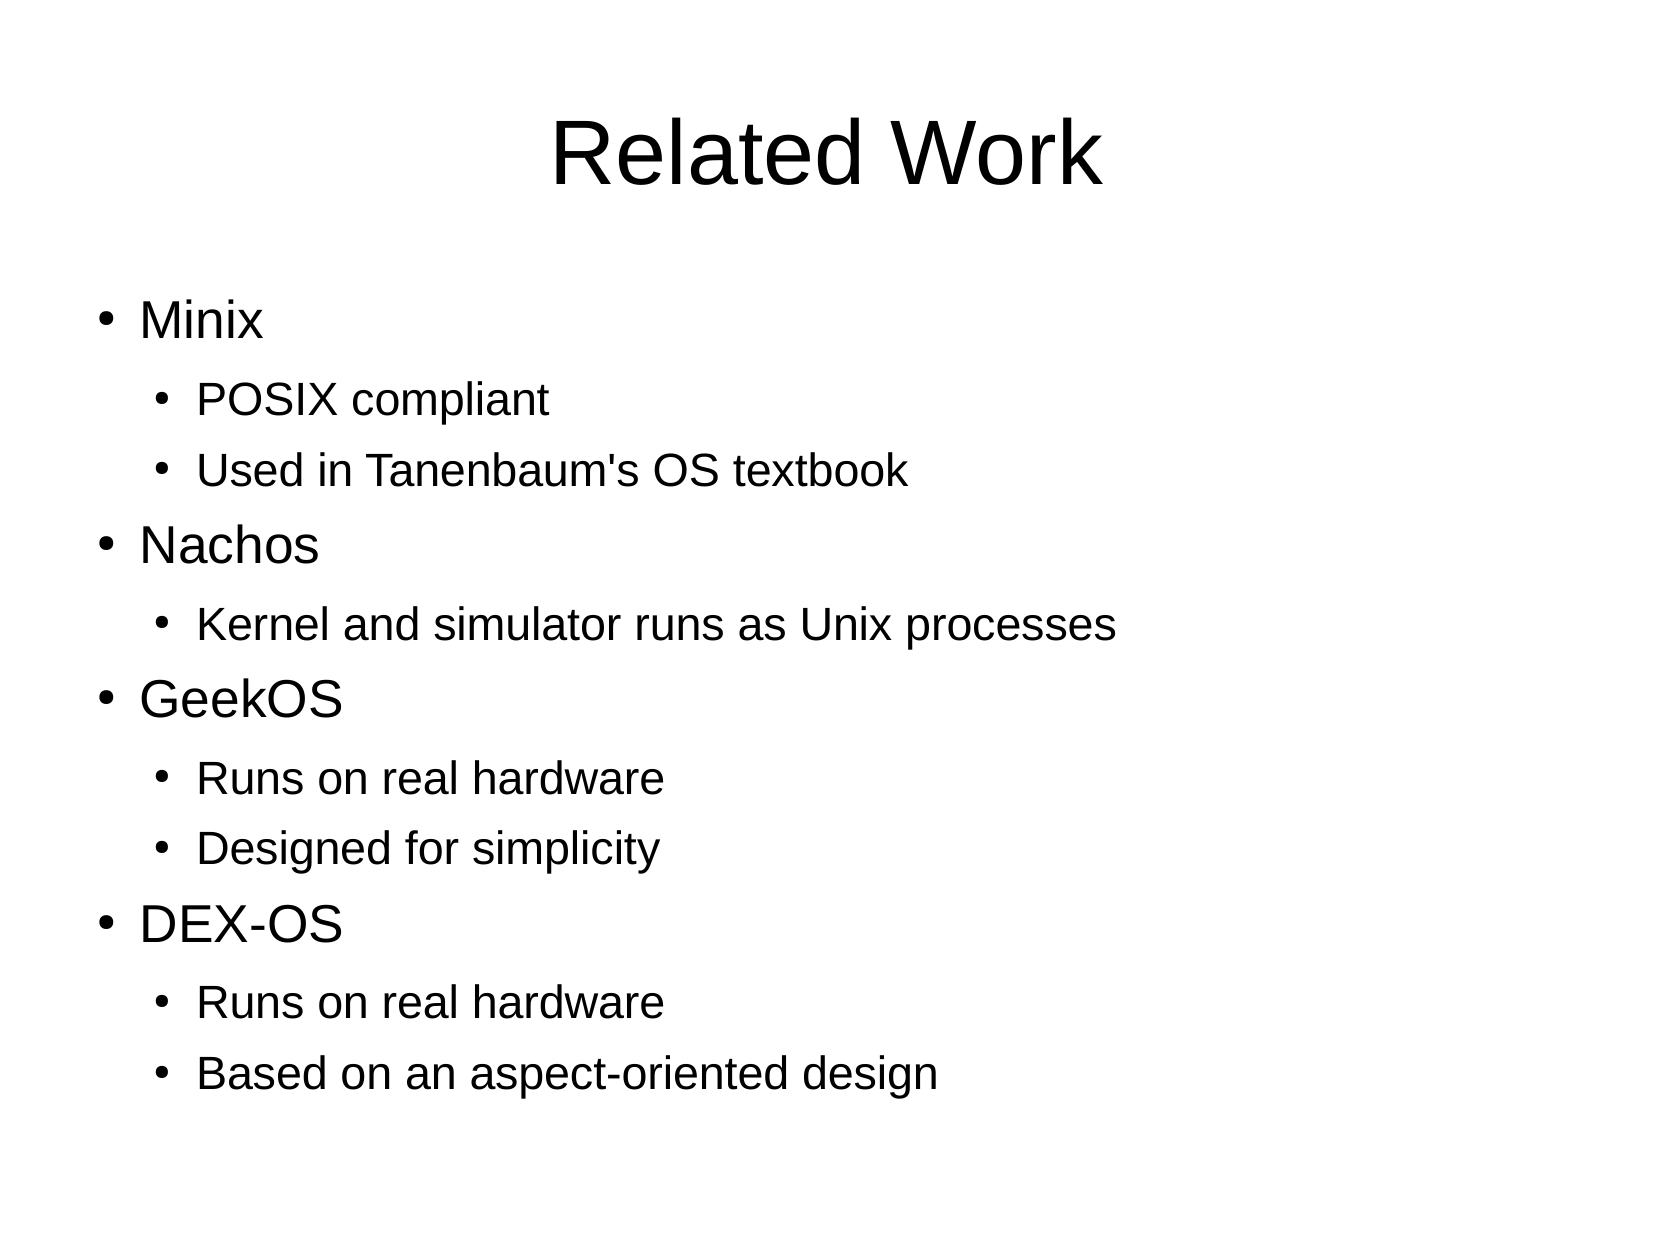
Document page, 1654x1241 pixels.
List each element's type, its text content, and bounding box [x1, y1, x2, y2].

list Minix POSIX compliant Used in Tanenbaum's OS textbook Nachos Kernel and simulator runs as Unix processes GeekOS Runs on real hardware Designed for simplicity DEX-OS Runs on real hardware Based on an aspect-oriented design [82, 290, 1571, 1109]
title Related Work [82, 56, 1571, 250]
